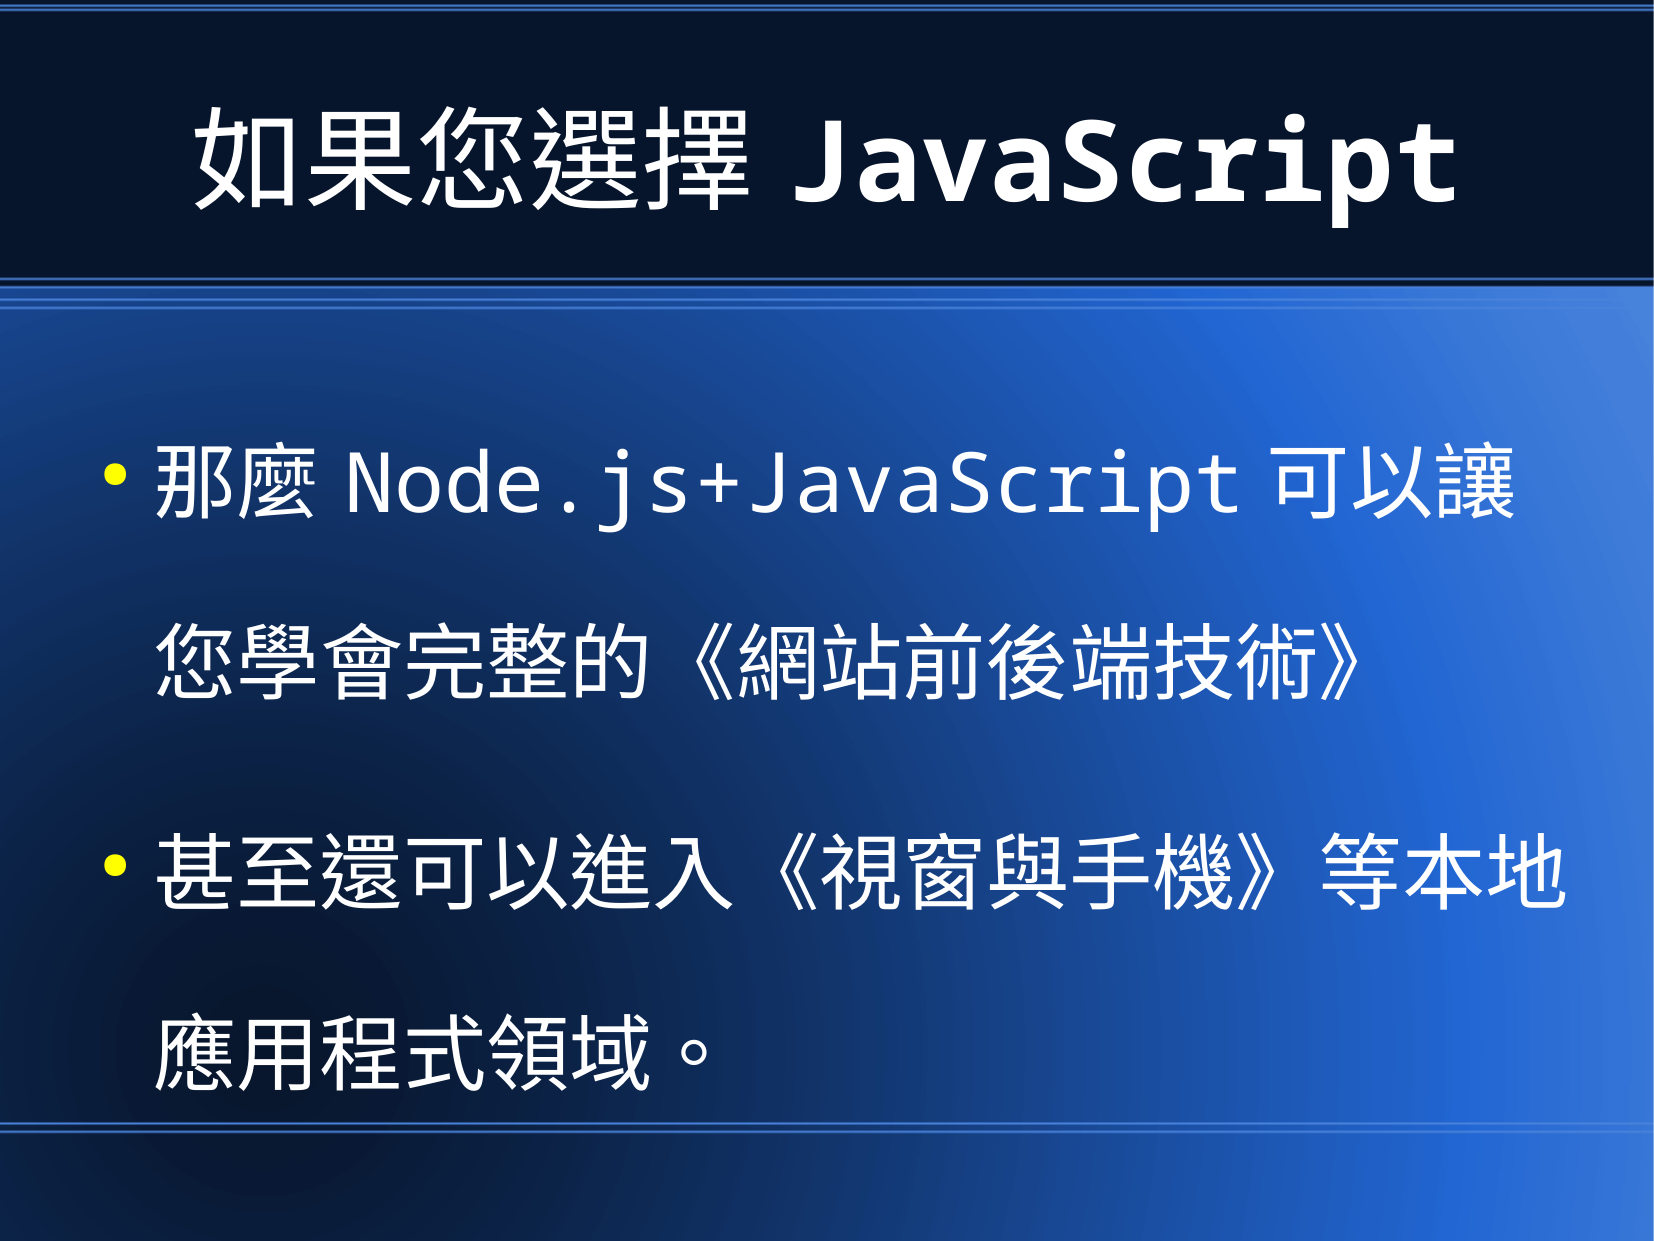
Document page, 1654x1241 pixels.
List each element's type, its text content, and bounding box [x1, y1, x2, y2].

title 如果您選擇JavaScript [82, 49, 1571, 257]
list 那麼Node.js+JavaScript可以讓您學會完整的《網站前後端技術》 甚至還可以進入《視窗與手機》等本地應用程式領域。 [82, 355, 1571, 1241]
picture [0, 0, 1654, 1241]
